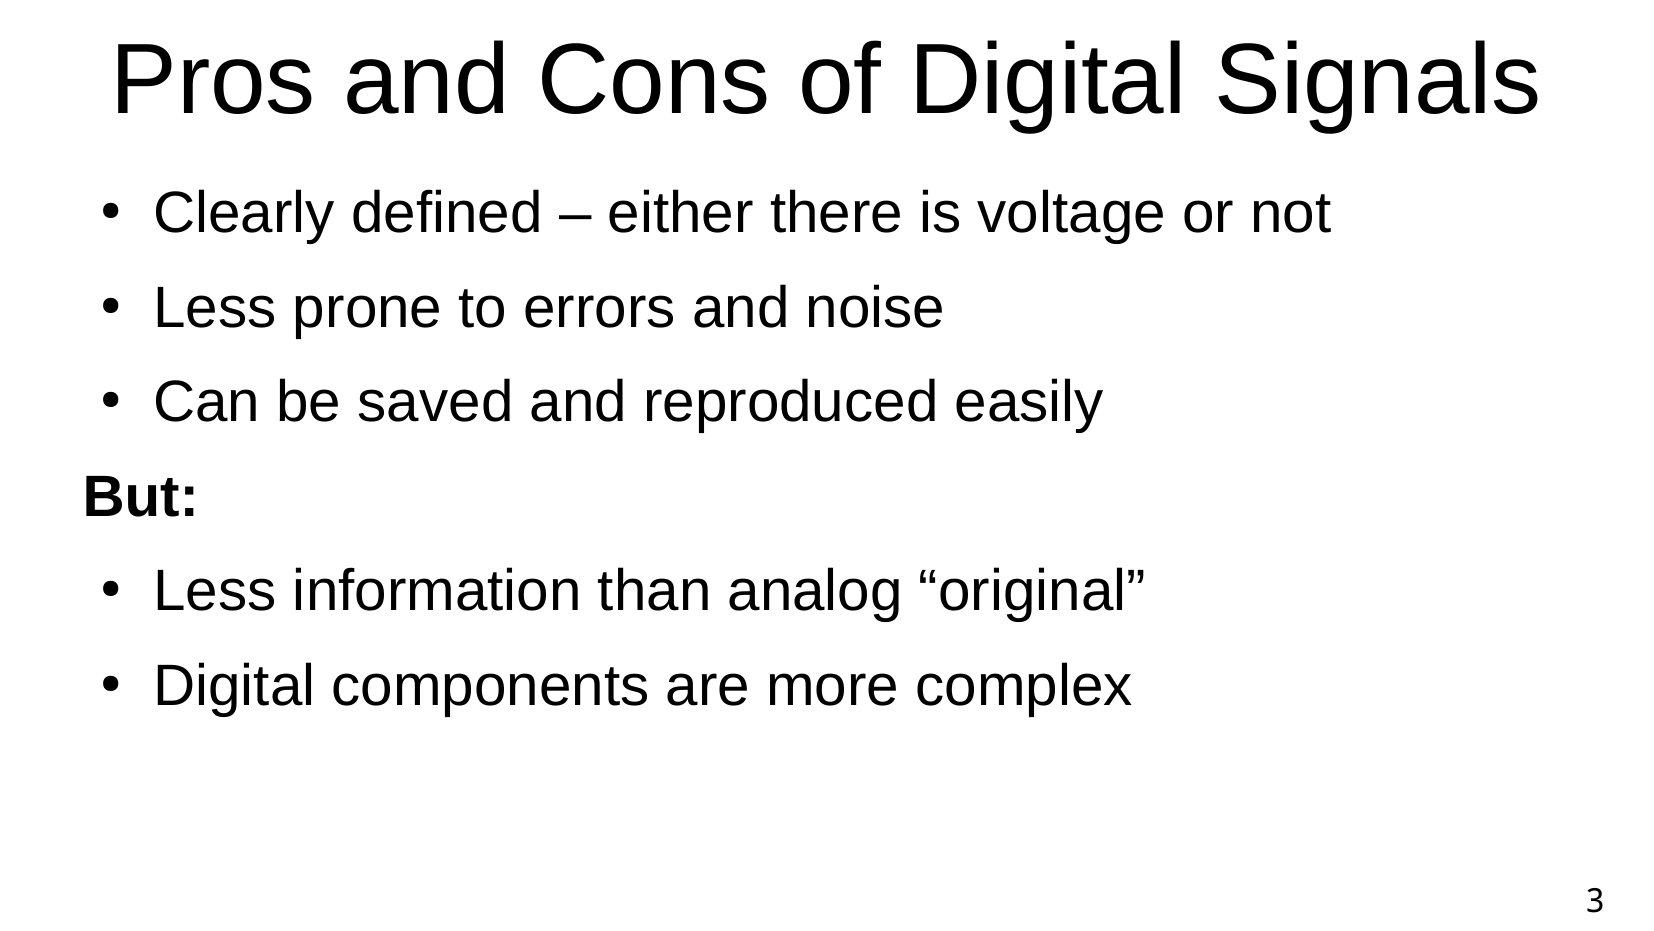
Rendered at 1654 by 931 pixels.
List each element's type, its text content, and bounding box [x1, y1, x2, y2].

list Clearly defined – either there is voltage or not Less prone to errors and noise Can be saved and reproduced easily But: Less information than analog “original” Digital components are more complex [82, 180, 1571, 811]
title Pros and Cons of Digital Signals [82, 1, 1571, 157]
